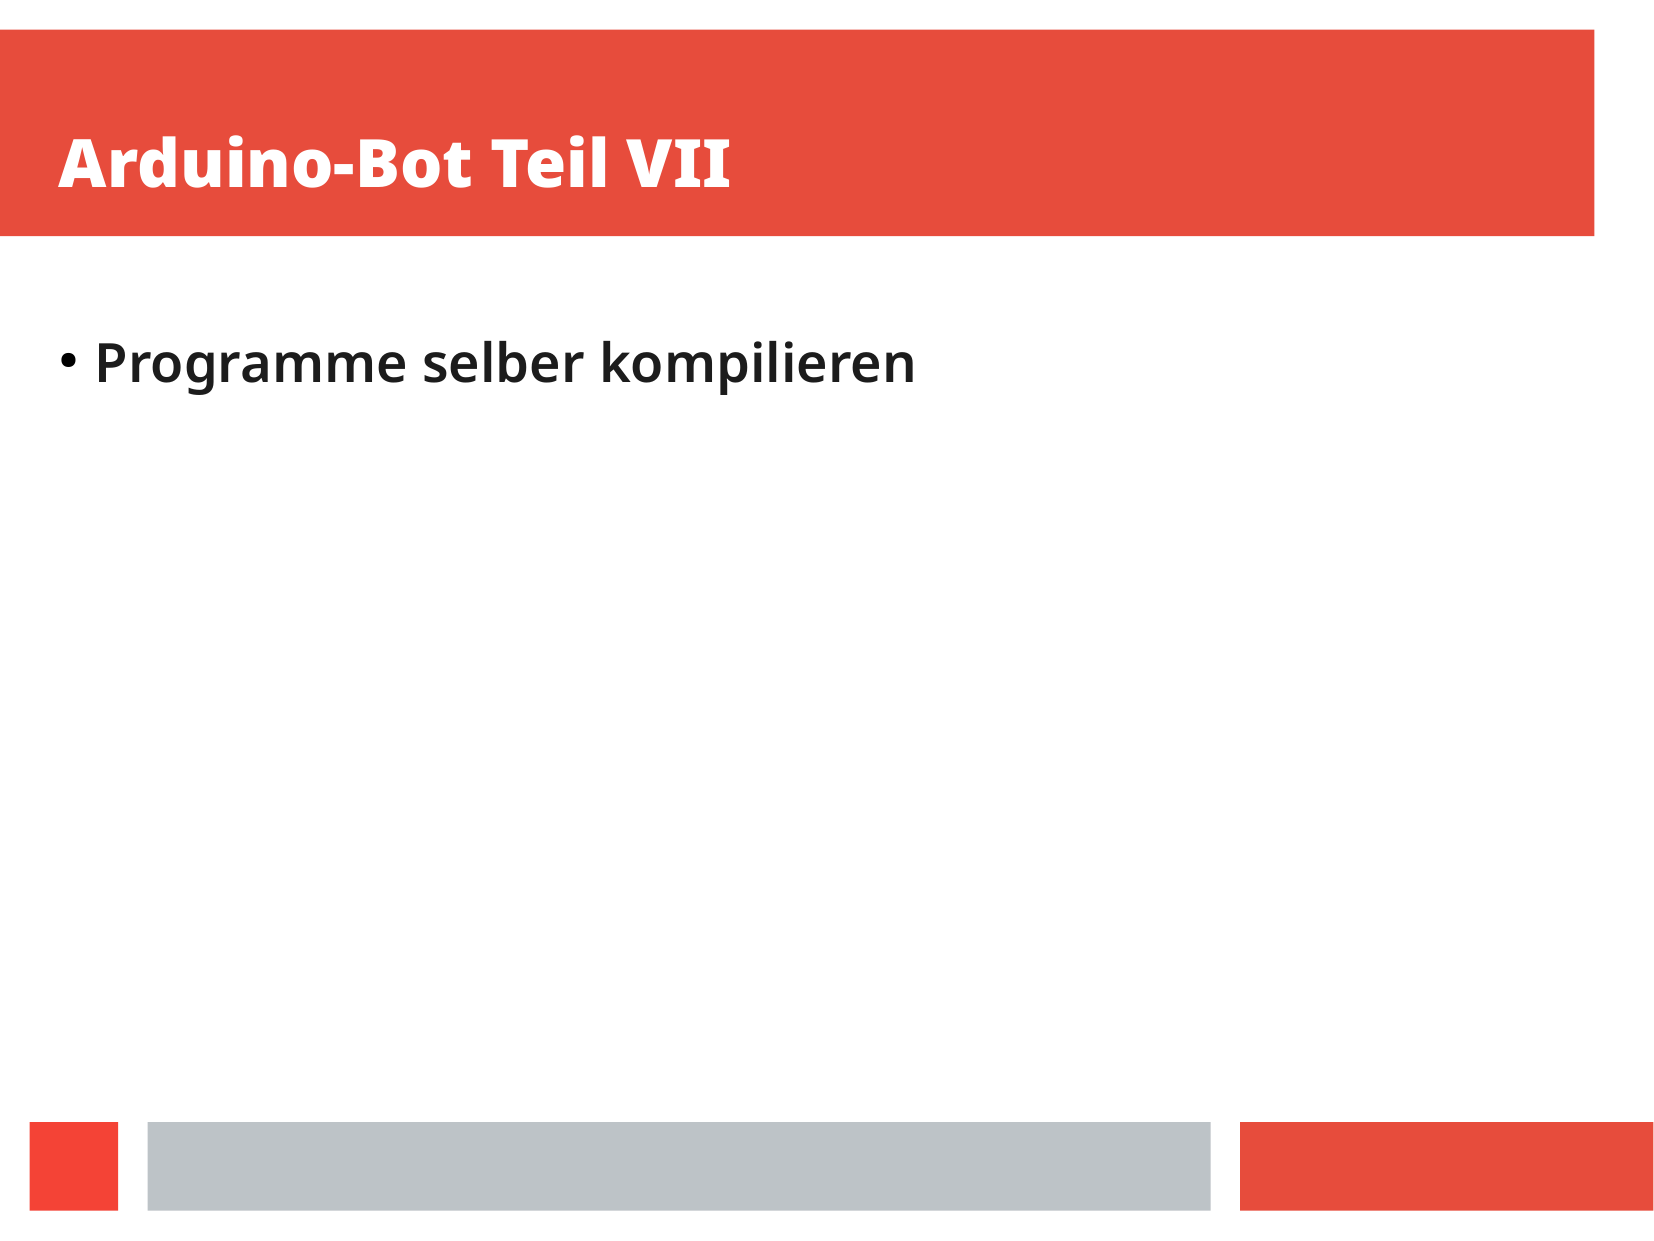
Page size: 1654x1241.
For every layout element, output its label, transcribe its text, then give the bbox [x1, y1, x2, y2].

list Programme selber kompilieren [59, 324, 1565, 1093]
title Arduino-Bot Teil VII [59, 59, 1595, 207]
